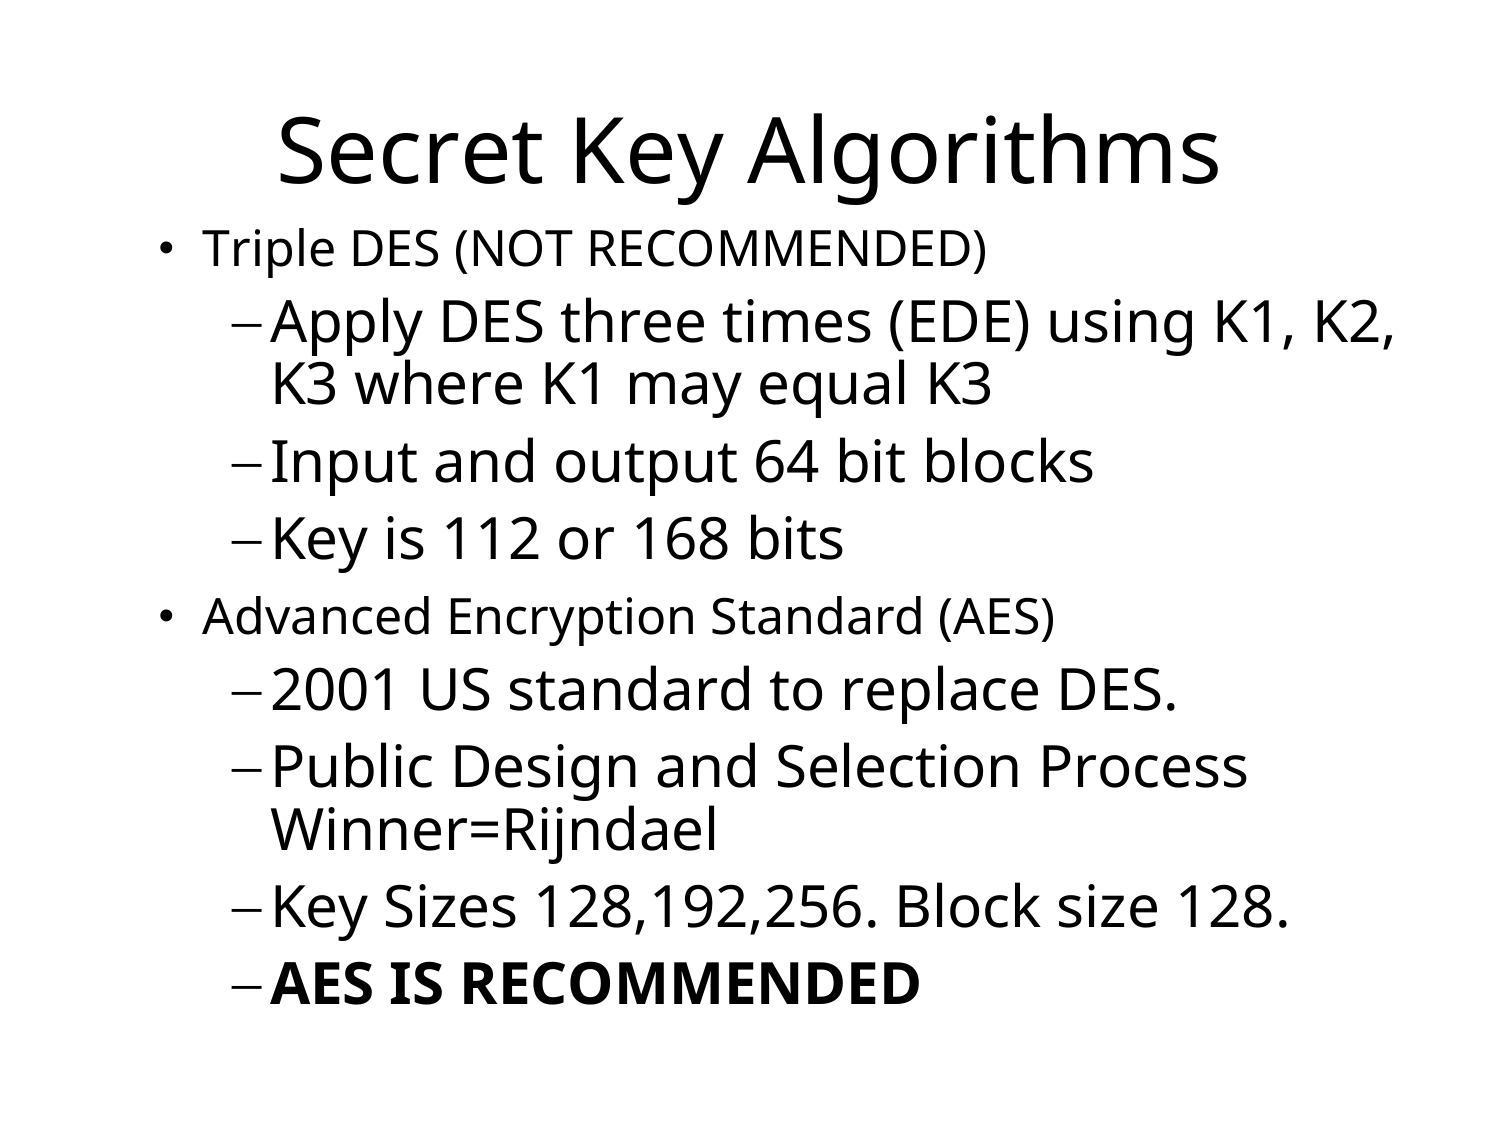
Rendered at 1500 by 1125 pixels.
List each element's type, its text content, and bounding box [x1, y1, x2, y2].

title Secret Key Algorithms [112, 17, 1388, 276]
list Triple DES (NOT RECOMMENDED) Apply DES three times (EDE) using K1, K2, K3 where K1 may equal K3 Input and output 64 bit blocks Key is 112 or 168 bits Advanced Encryption Standard (AES) 2001 US standard to replace DES. Public Design and Selection Process Winner=Rijndael Key Sizes 128,192,256. Block size 128. AES IS RECOMMENDED [142, 212, 1418, 1125]
